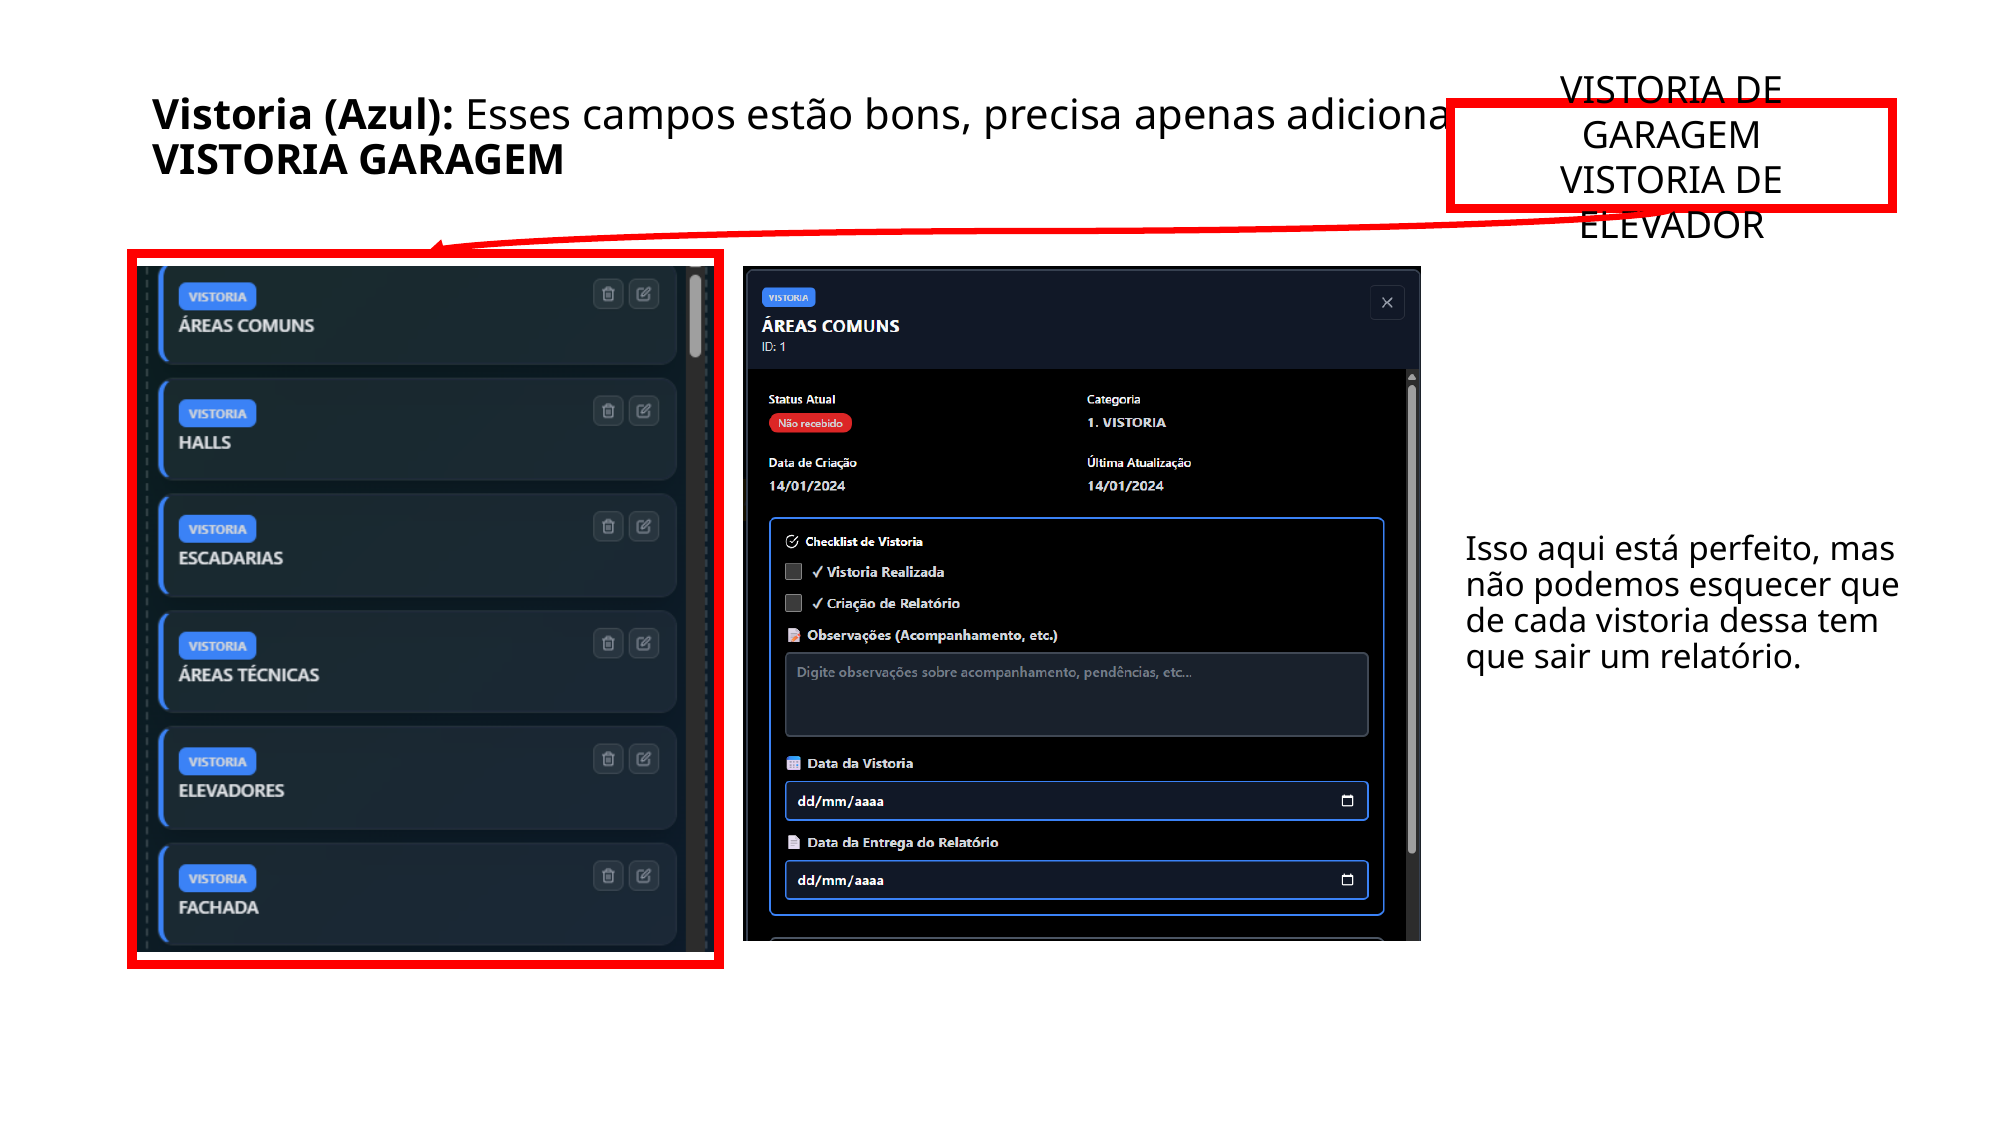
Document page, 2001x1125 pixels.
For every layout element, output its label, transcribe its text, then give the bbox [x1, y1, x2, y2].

text_box Isso aqui está perfeito, mas não podemos esquecer que de cada vistoria dessa tem que sair um relatório. [1450, 266, 1935, 941]
title Vistoria (Azul): Esses campos estão bons, precisa apenas adicionar um para VISTORIA GARAGEM [482, 209, 1863, 267]
text_box VISTORIA DE GARAGEM VISTORIA DE ELEVADOR [1450, 102, 1893, 209]
picture [743, 266, 1421, 941]
title Vistoria (Azul): Esses campos estão bons, precisa apenas adicionar um para VISTORIA GARAGEM [137, 258, 714, 266]
picture [137, 266, 714, 952]
title Vistoria (Azul): Esses campos estão bons, precisa apenas adicionar um para VISTORIA GARAGEM [137, 60, 1863, 249]
